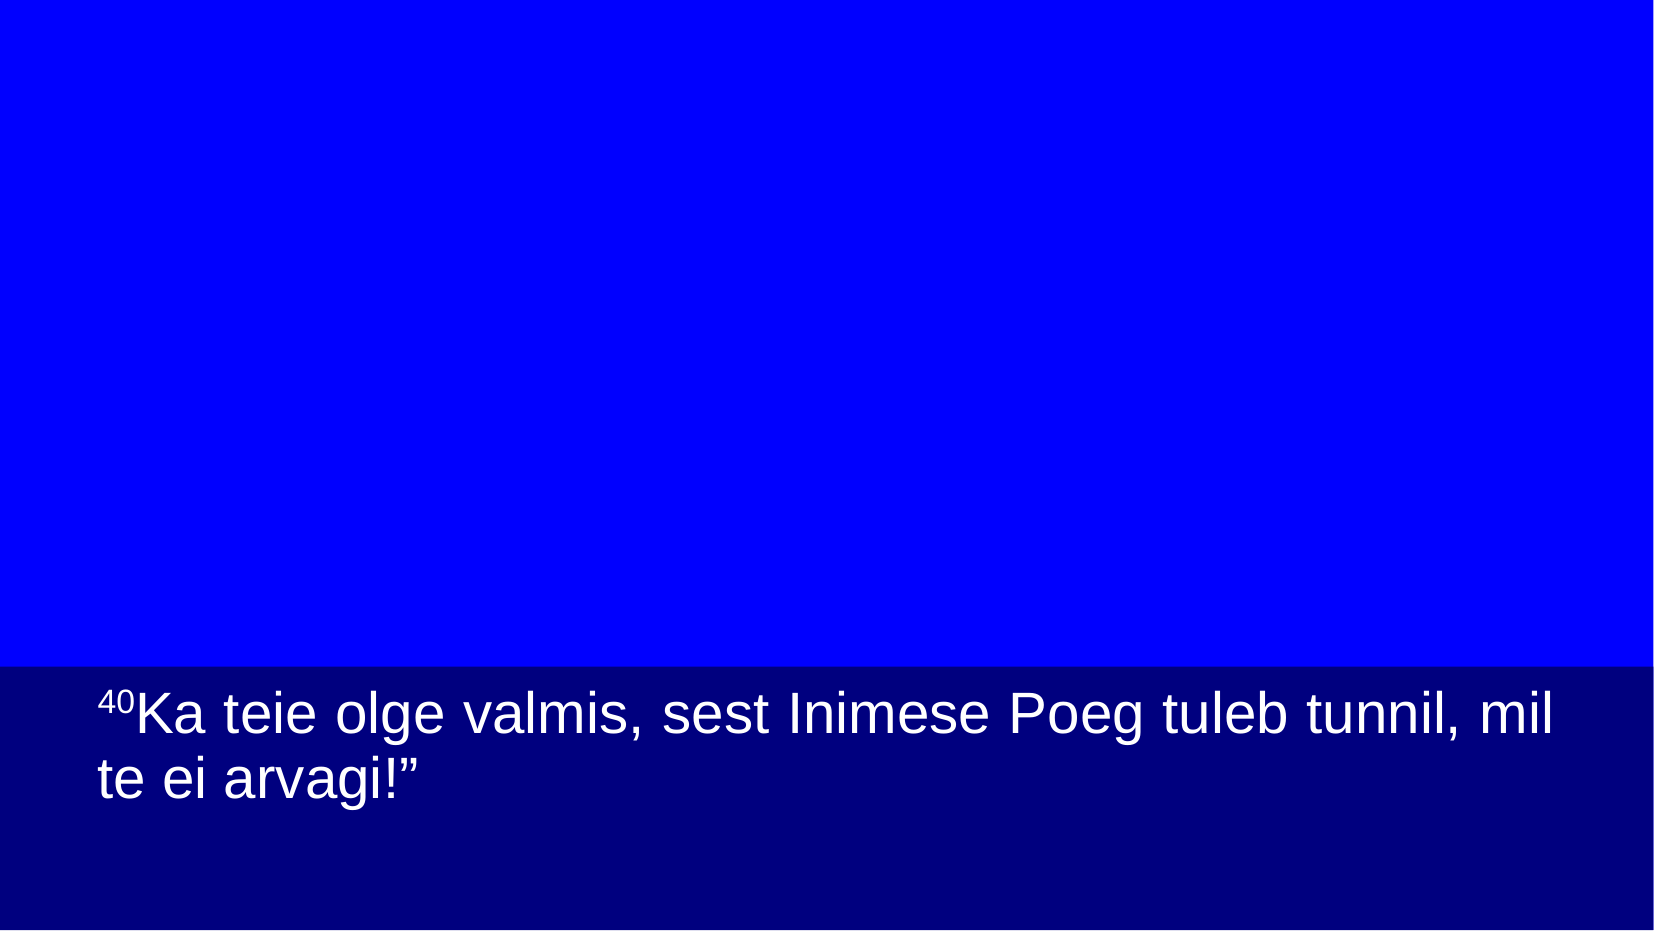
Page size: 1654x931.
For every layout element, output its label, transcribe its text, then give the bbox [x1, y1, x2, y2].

text_box 40Ka teie olge valmis, sest Inimese Poeg tuleb tunnil, mil te ei arvagi!” [82, 608, 1571, 884]
text_box [0, 666, 1654, 931]
